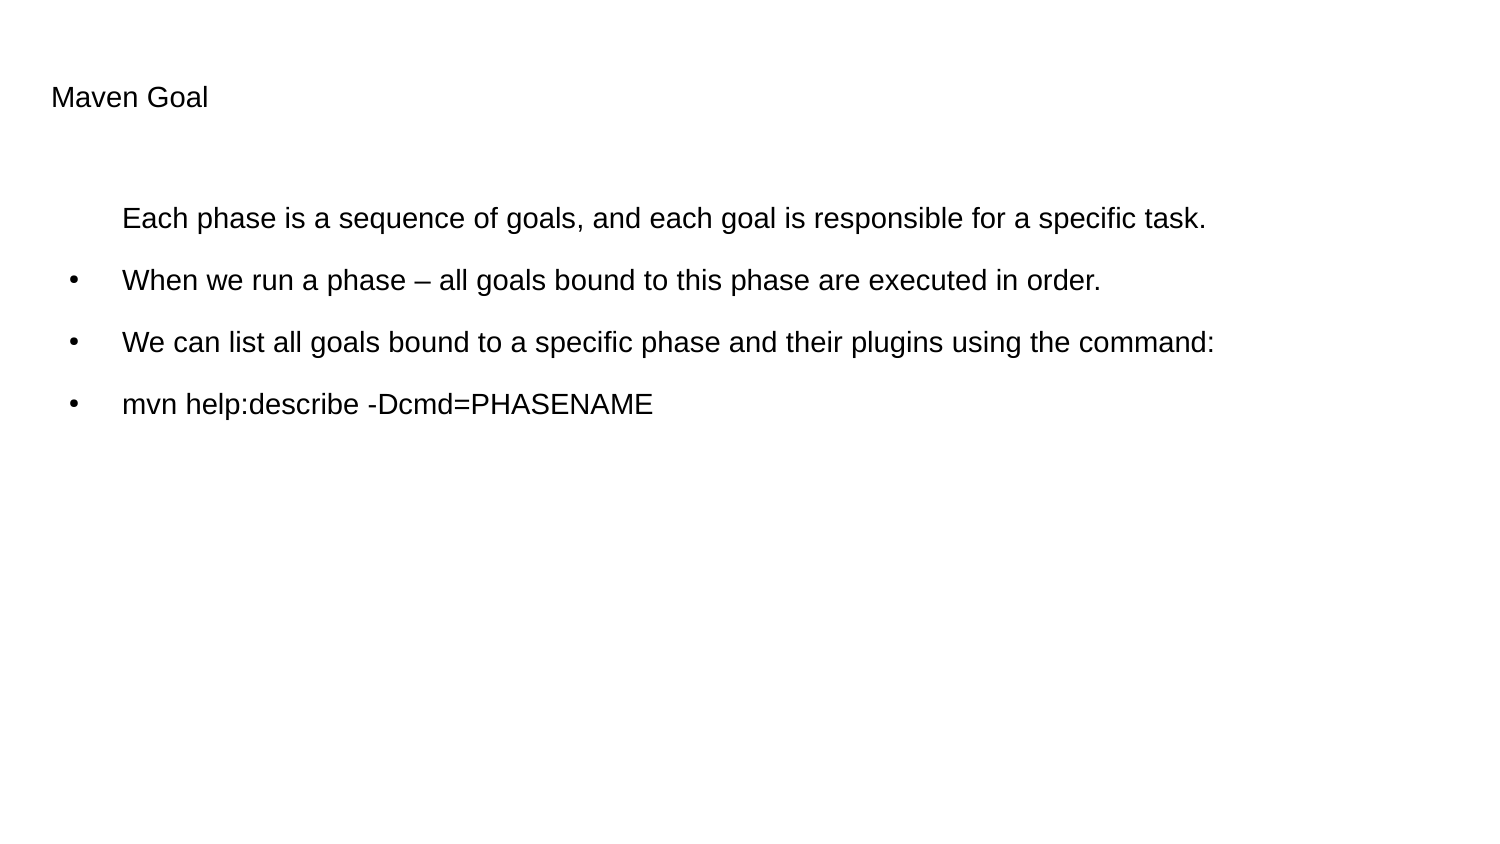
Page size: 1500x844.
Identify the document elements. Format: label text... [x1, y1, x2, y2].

list Each phase is a sequence of goals, and each goal is responsible for a specific task. When we run a phase – all goals bound to this phase are executed in order. We can list all goals bound to a specific phase and their plugins using the command: mvn help:describe -Dcmd=PHASENAME [51, 201, 1449, 750]
title Maven Goal [51, 48, 1449, 180]
